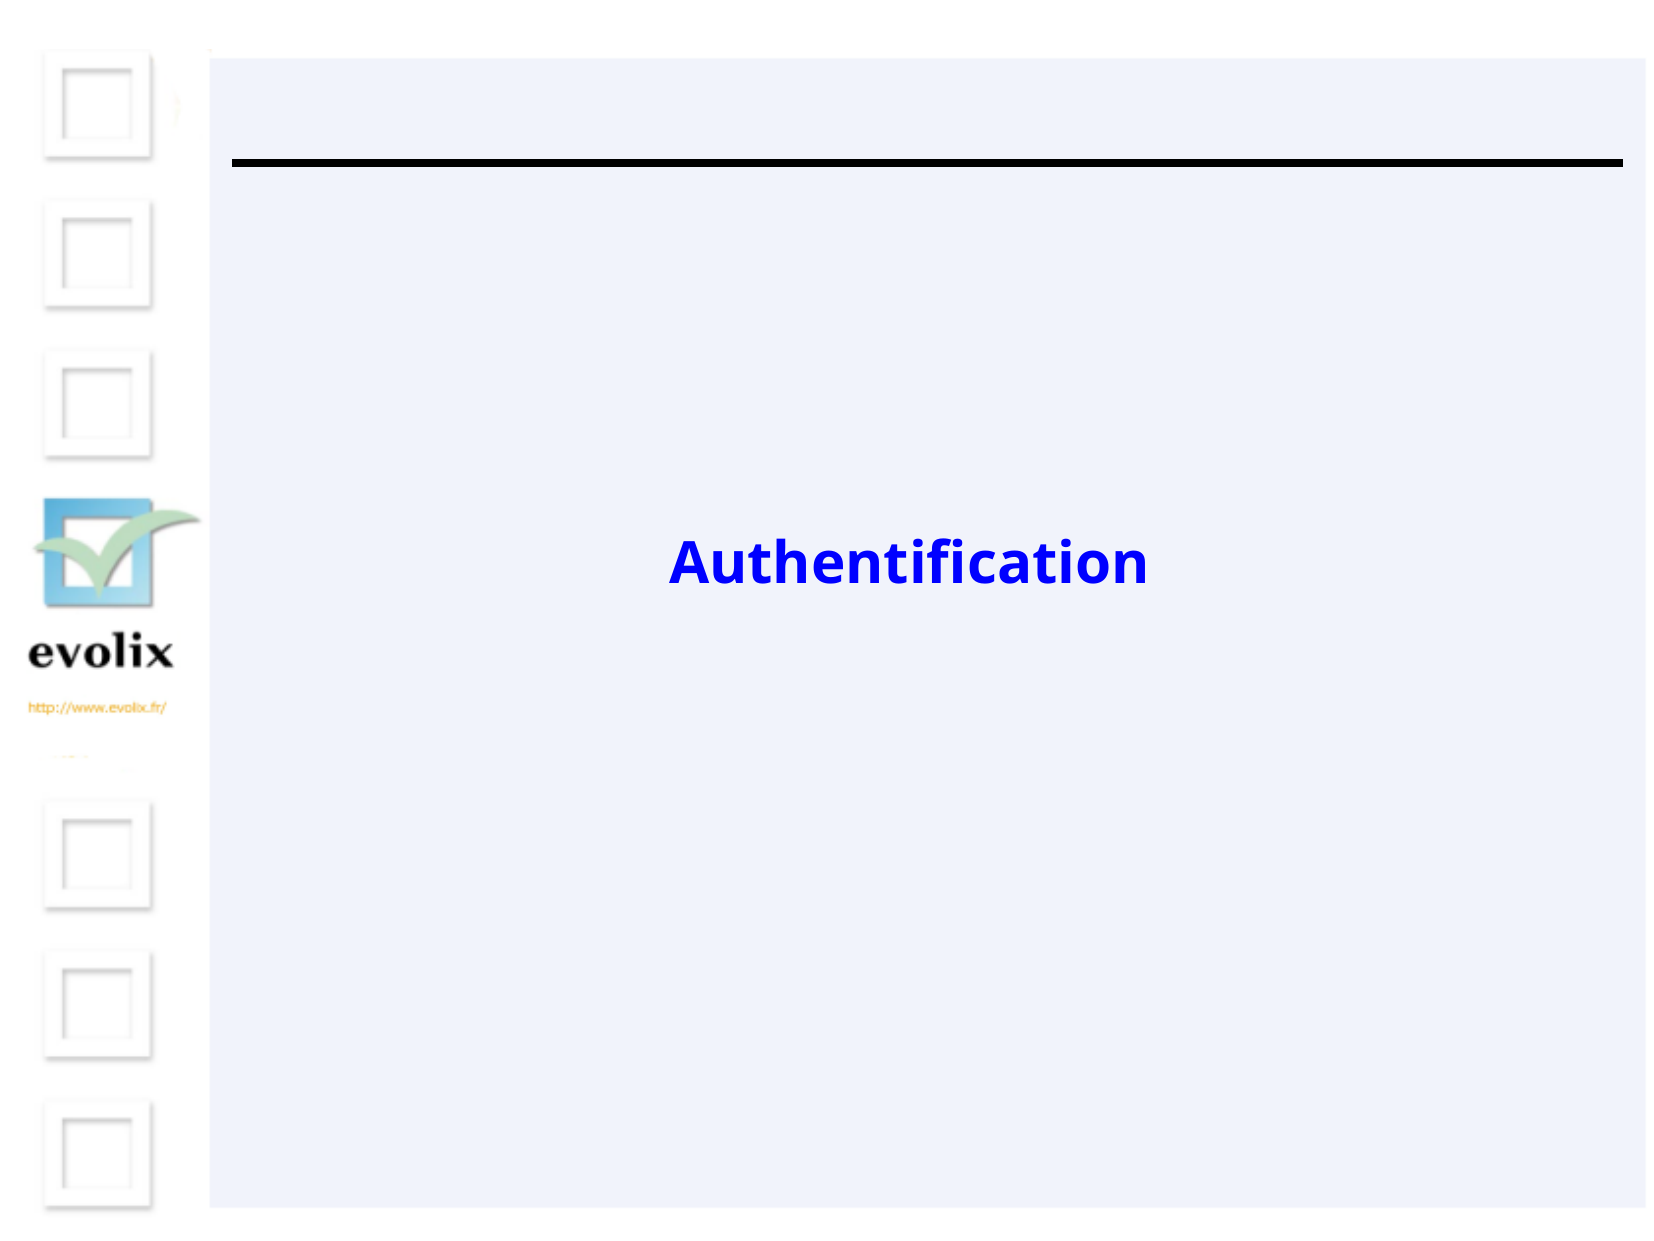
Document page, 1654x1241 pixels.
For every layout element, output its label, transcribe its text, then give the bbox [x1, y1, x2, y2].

picture [0, 49, 1654, 1218]
title Authentification [165, 456, 1654, 665]
